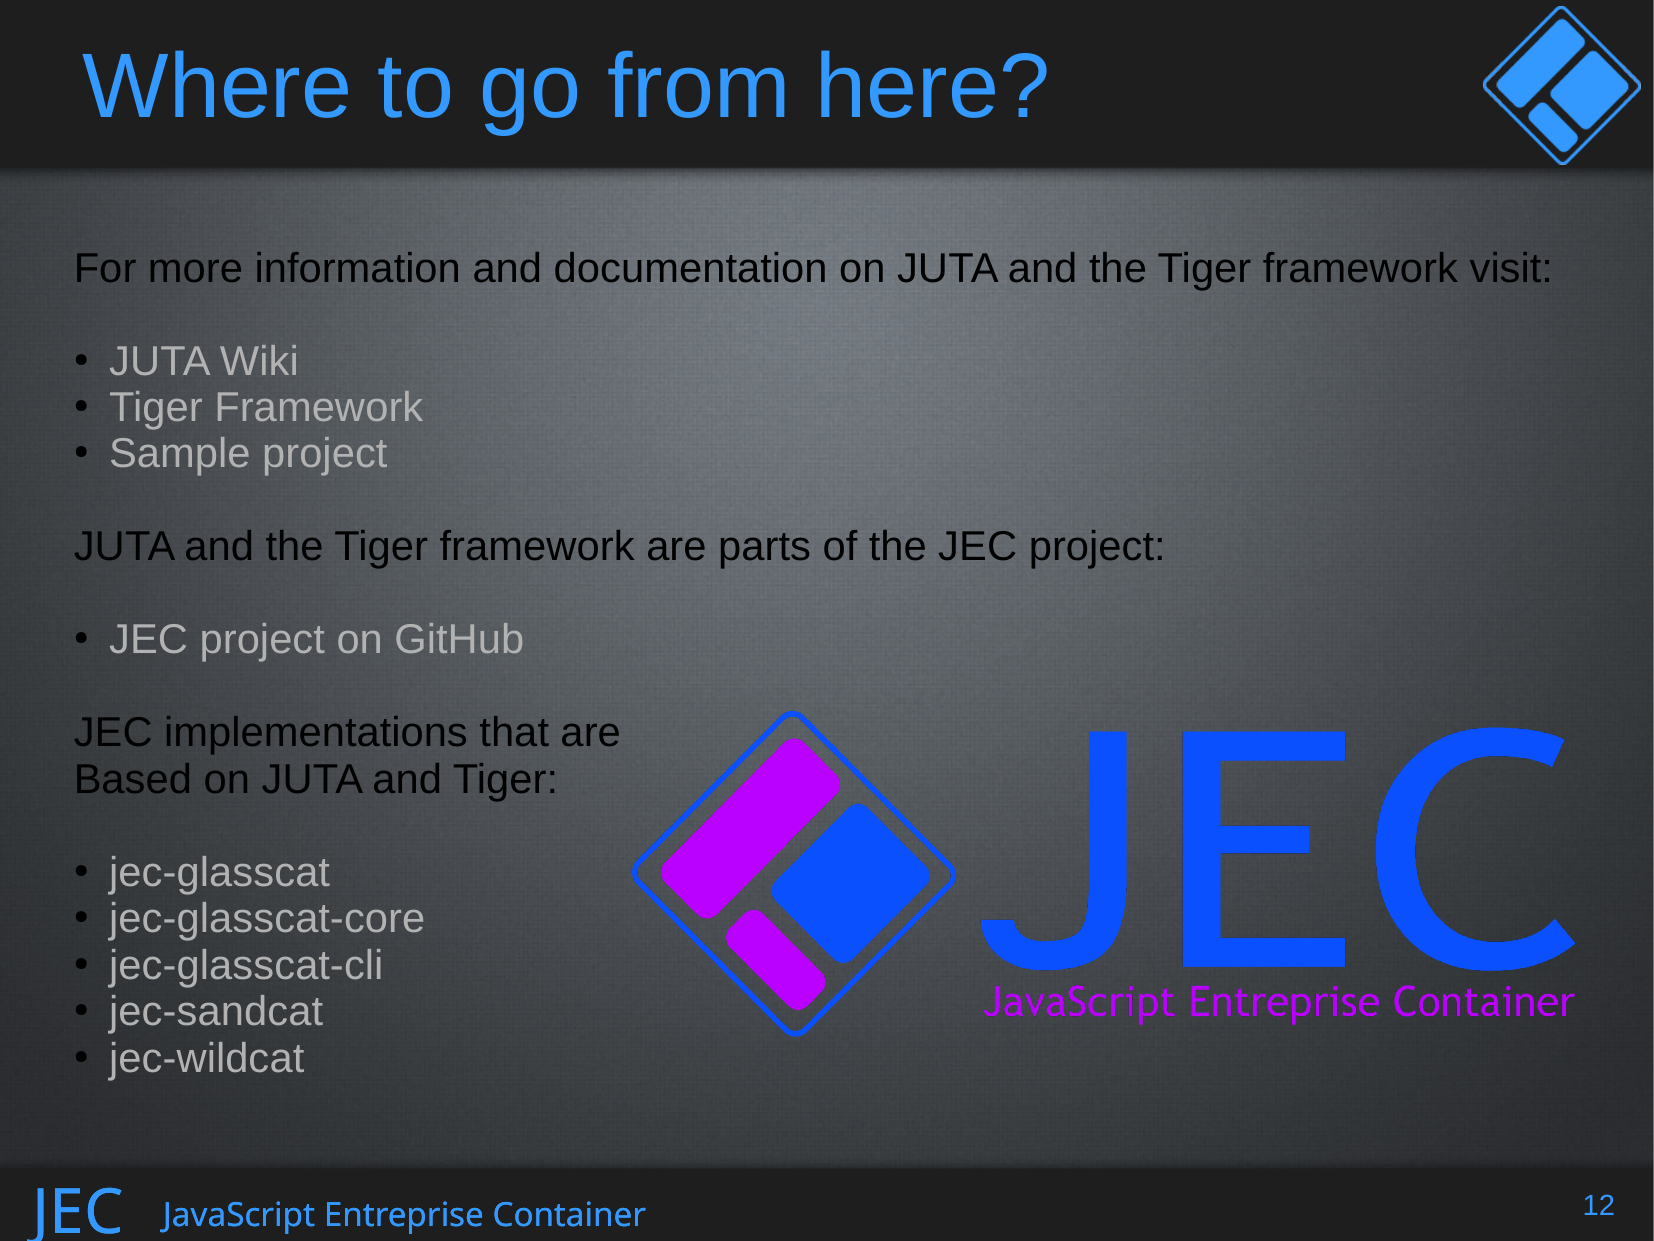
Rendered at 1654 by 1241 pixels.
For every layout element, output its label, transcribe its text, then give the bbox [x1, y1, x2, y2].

title Where to go from here? [82, 23, 1441, 147]
text_box JEC [17, 1159, 149, 1241]
text_box 12 [744, 1181, 1630, 1229]
picture [0, 0, 1654, 1241]
text_box For more information and documentation on JUTA and the Tiger framework visit: JUTA Wiki Tiger Framework Sample project JUTA and the Tiger framework are parts of the JEC project: JEC project on GitHub JEC implementations that are Based on JUTA and Tiger: jec-glasscat jec-glasscat-core jec-glasscat-cli jec-sandcat jec-wildcat [59, 236, 1595, 1094]
text_box JavaScript Entreprise Container [148, 1183, 651, 1241]
